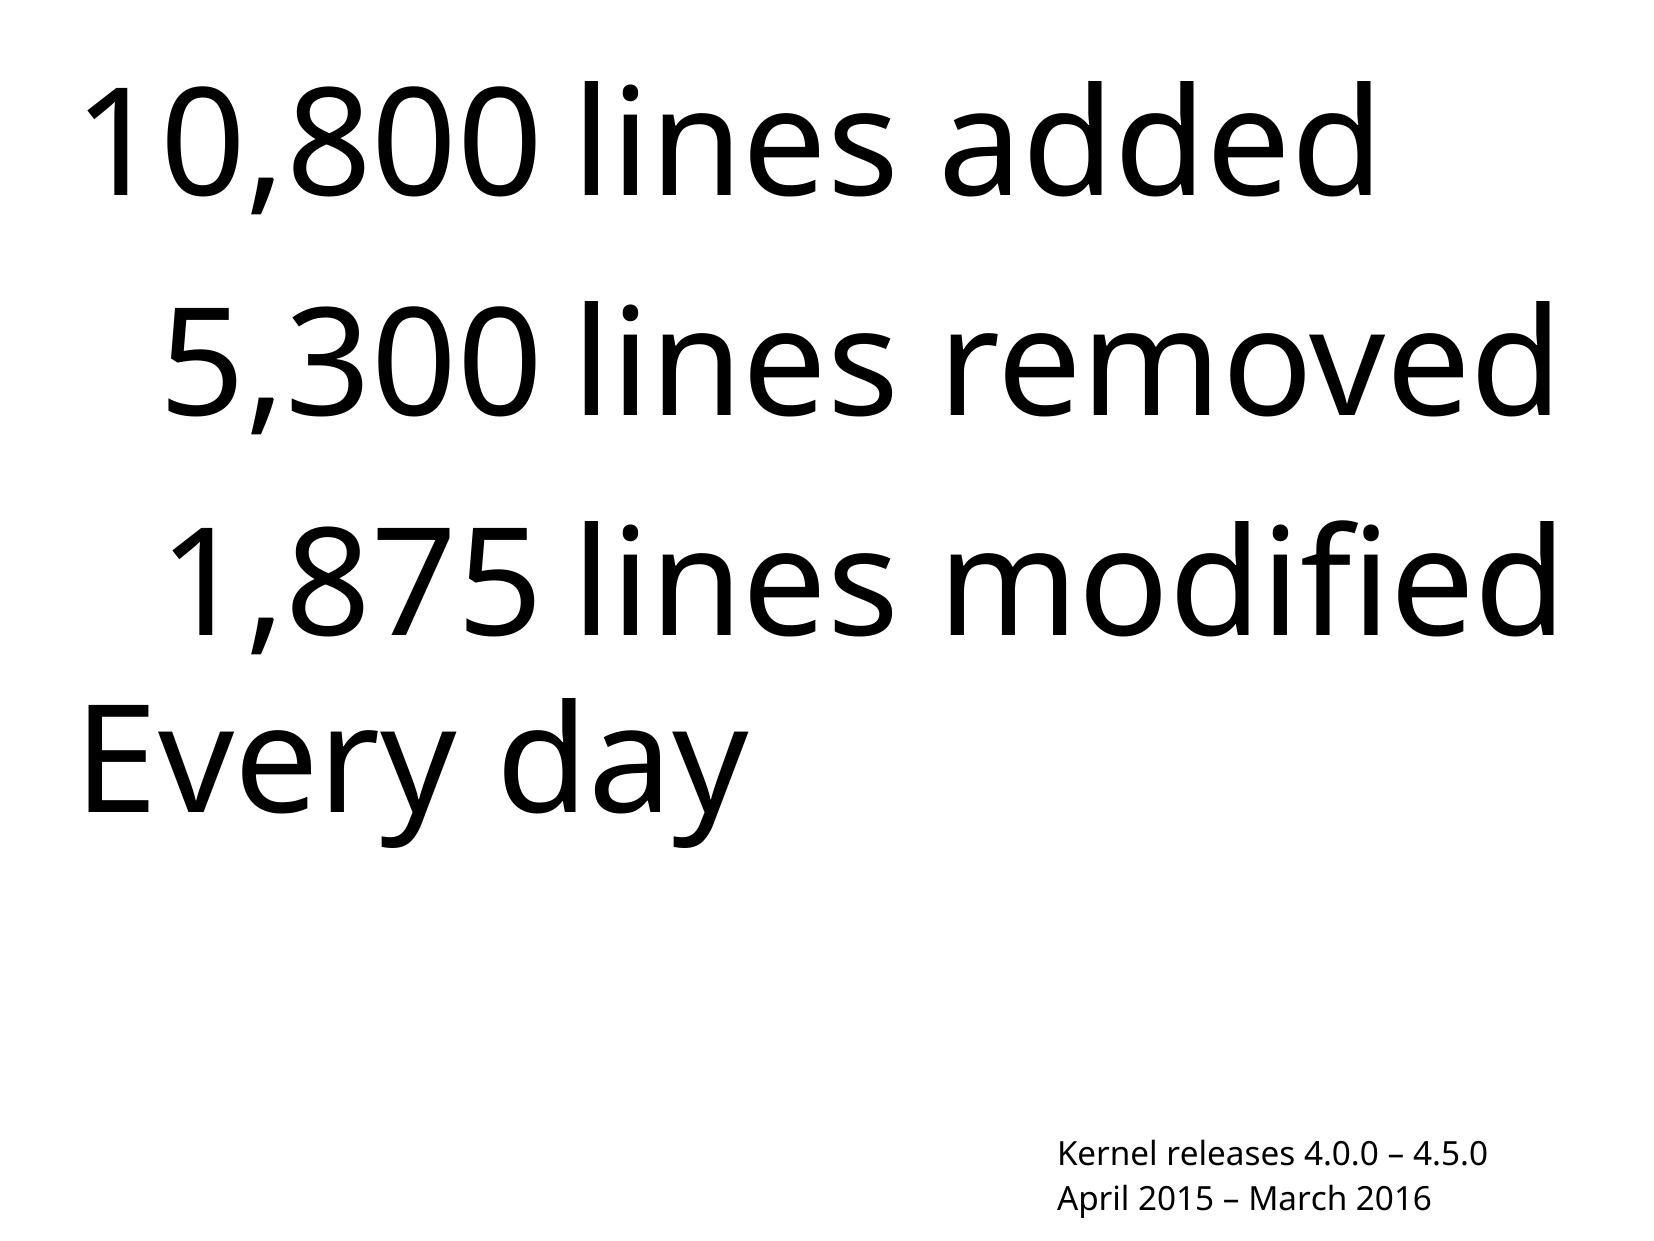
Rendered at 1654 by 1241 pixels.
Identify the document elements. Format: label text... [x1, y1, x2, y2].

table_cell 1,875 [6, 468, 558, 687]
table_cell lines modified [559, 468, 1649, 687]
table_cell 5,300 [6, 248, 558, 467]
table_cell lines removed [559, 248, 1649, 467]
table_header lines added [559, 29, 1649, 247]
text_box Kernel releases 4.0.0 – 4.5.0 April 2015 – March 2016 [1042, 1122, 1569, 1218]
table_header 10,800 [6, 29, 558, 247]
text_box Every day [60, 645, 1570, 840]
